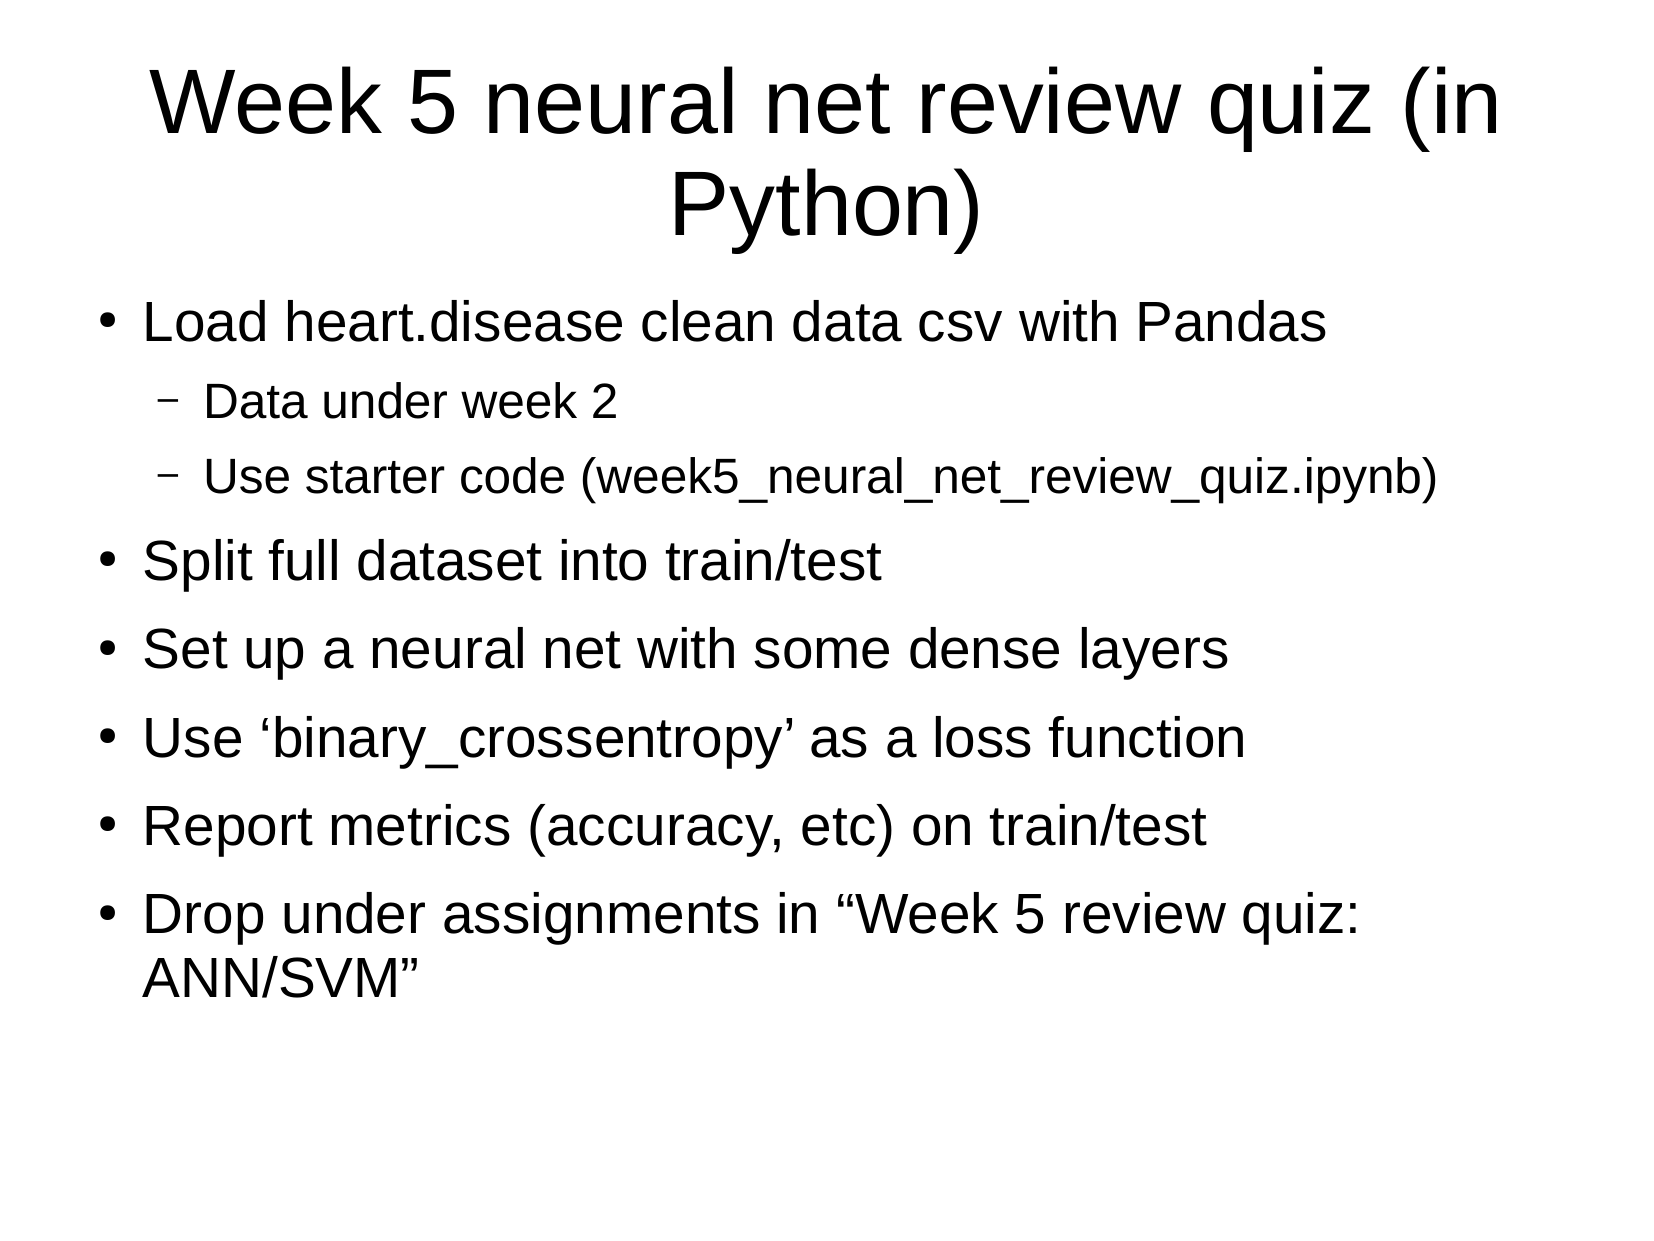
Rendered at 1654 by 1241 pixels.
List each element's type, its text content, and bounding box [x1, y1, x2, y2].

title Week 5 neural net review quiz (in Python) [82, 49, 1571, 257]
list Load heart.disease clean data csv with Pandas Data under week 2 Use starter code (week5_neural_net_review_quiz.ipynb) Split full dataset into train/test Set up a neural net with some dense layers Use ‘binary_crossentropy’ as a loss function Report metrics (accuracy, etc) on train/test Drop under assignments in “Week 5 review quiz: ANN/SVM” [82, 290, 1571, 1010]
